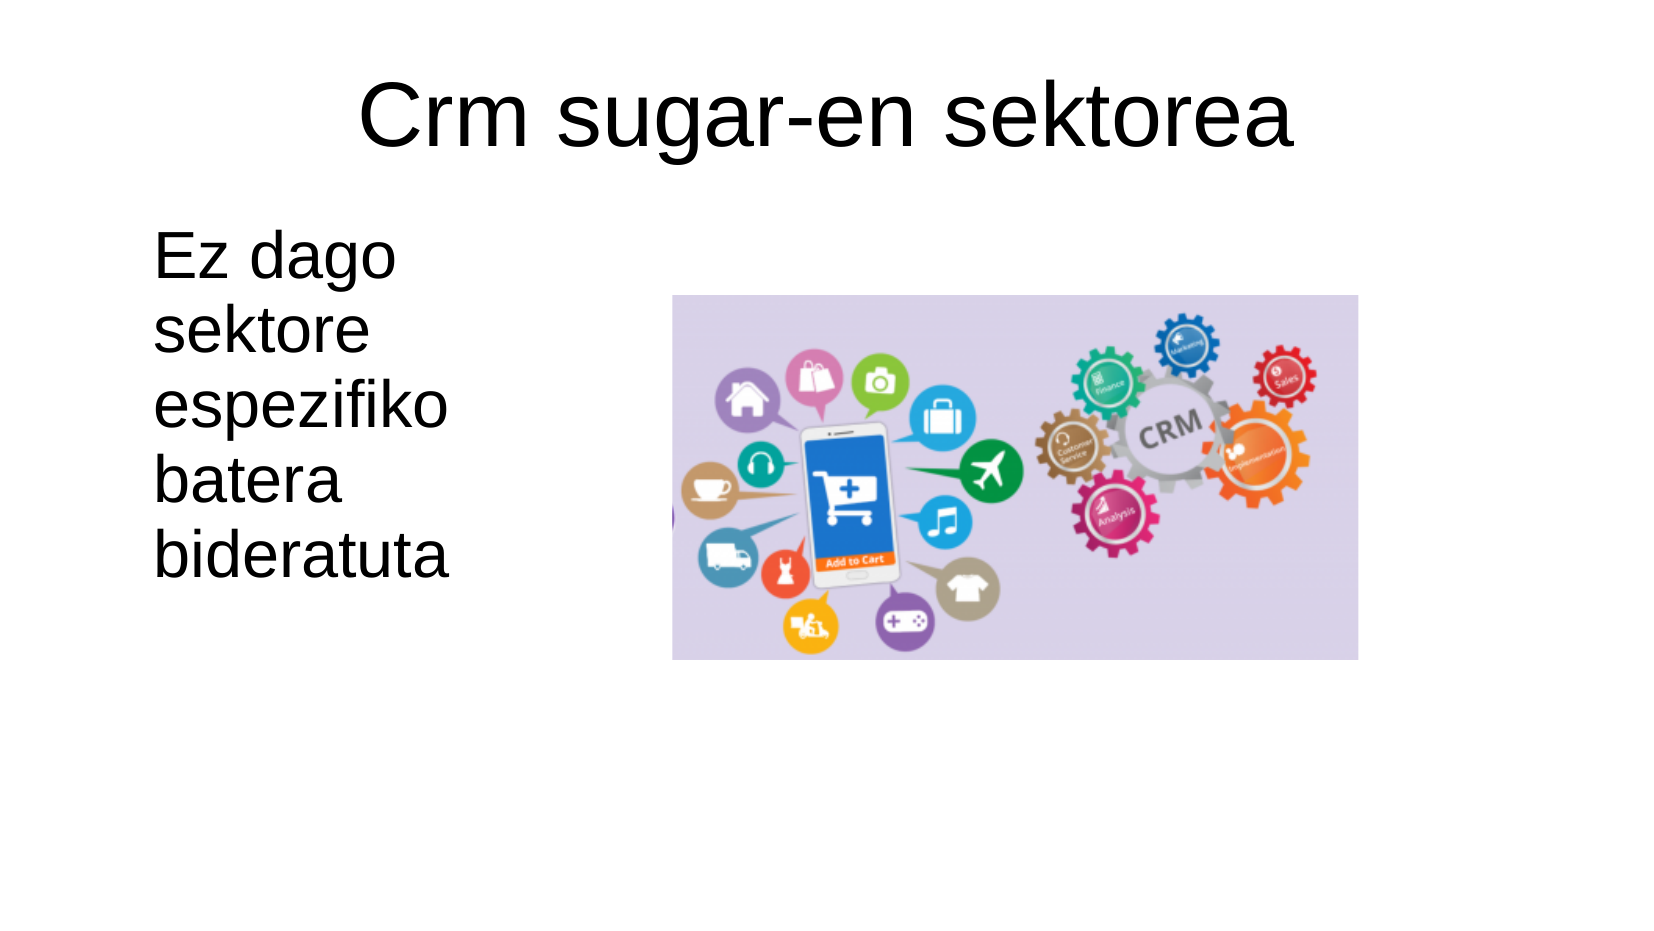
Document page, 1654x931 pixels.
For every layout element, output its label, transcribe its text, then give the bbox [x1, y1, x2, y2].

title Crm sugar-en sektorea [82, 37, 1571, 193]
list Ez dago sektore espezifiko batera bideratuta [82, 217, 591, 739]
picture [672, 295, 1359, 660]
